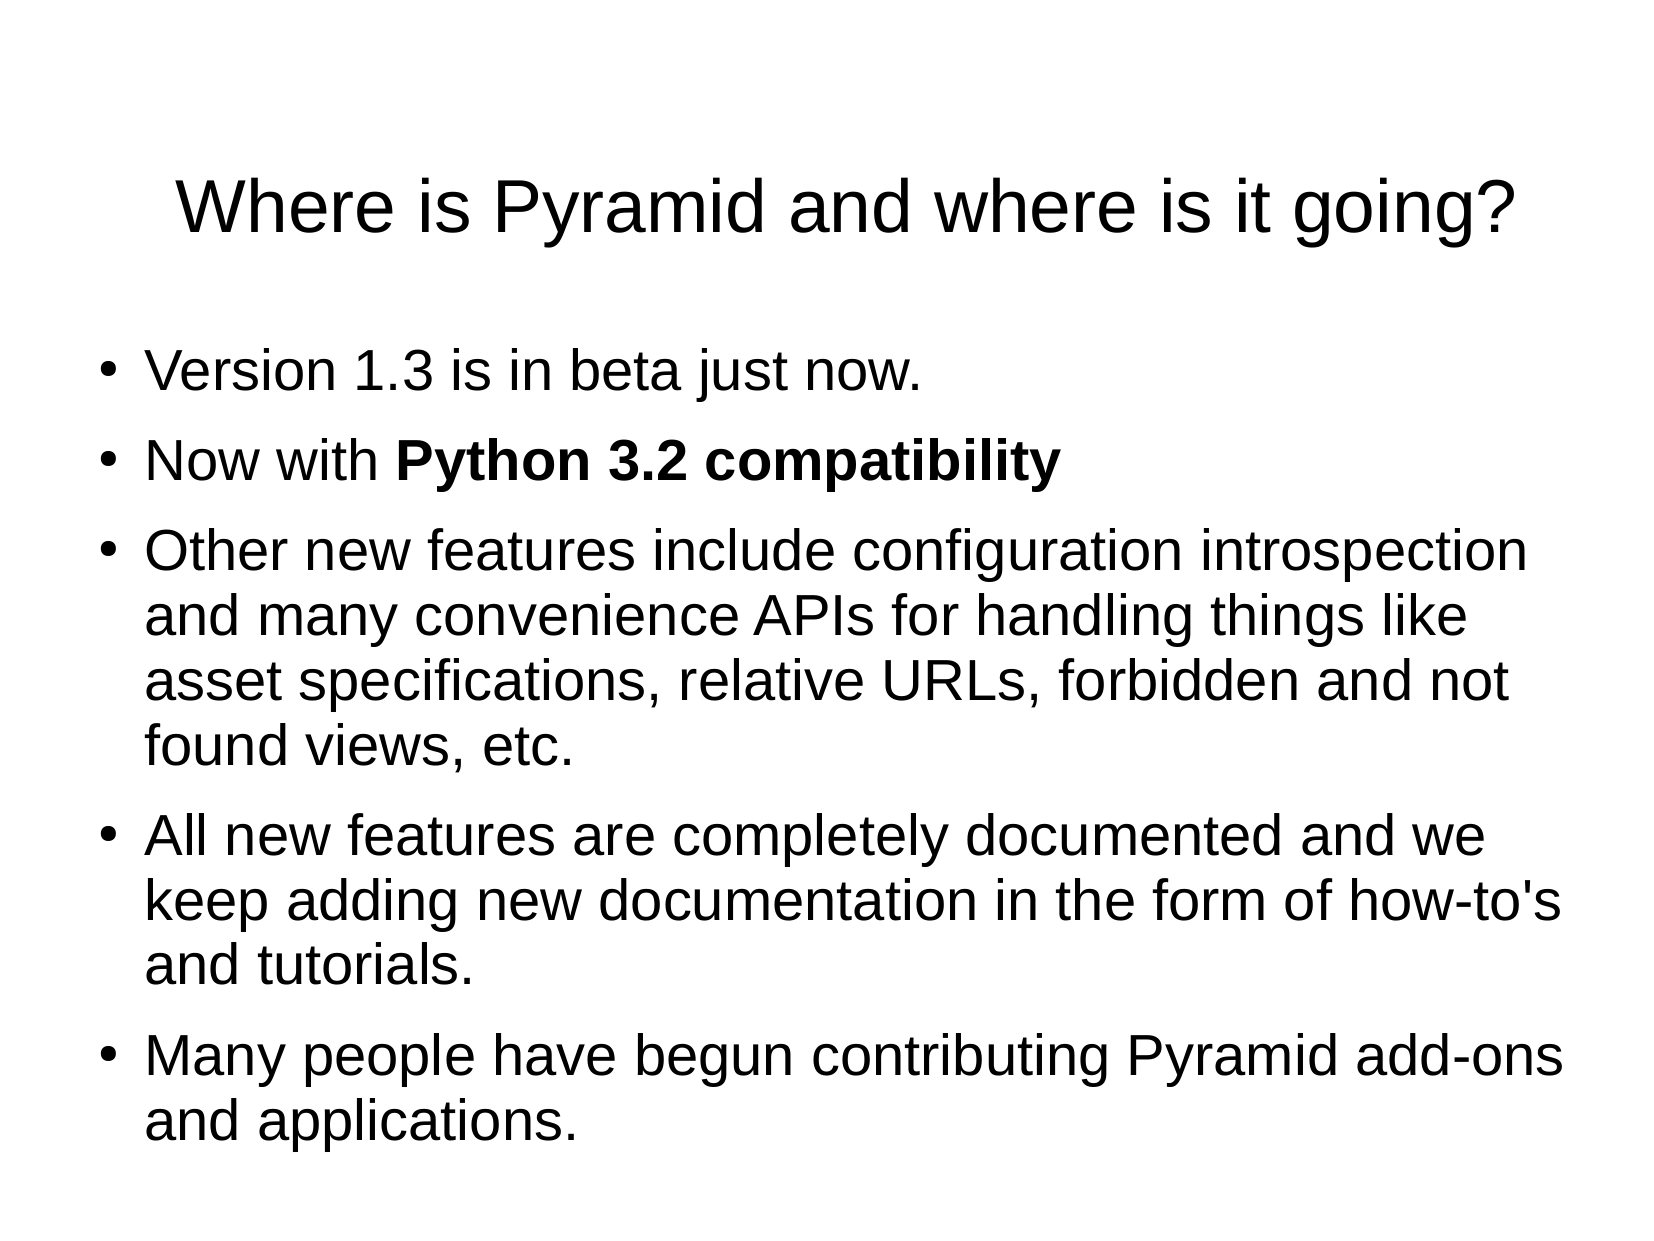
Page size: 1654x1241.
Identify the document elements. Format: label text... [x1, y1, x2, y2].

title Where is Pyramid and where is it going? [82, 119, 1612, 293]
list Version 1.3 is in beta just now. Now with Python 3.2 compatibility Other new features include configuration introspection and many convenience APIs for handling things like asset specifications, relative URLs, forbidden and not found views, etc. All new features are completely documented and we keep adding new documentation in the form of how-to's and tutorials. Many people have begun contributing Pyramid add-ons and applications. [82, 337, 1571, 1157]
